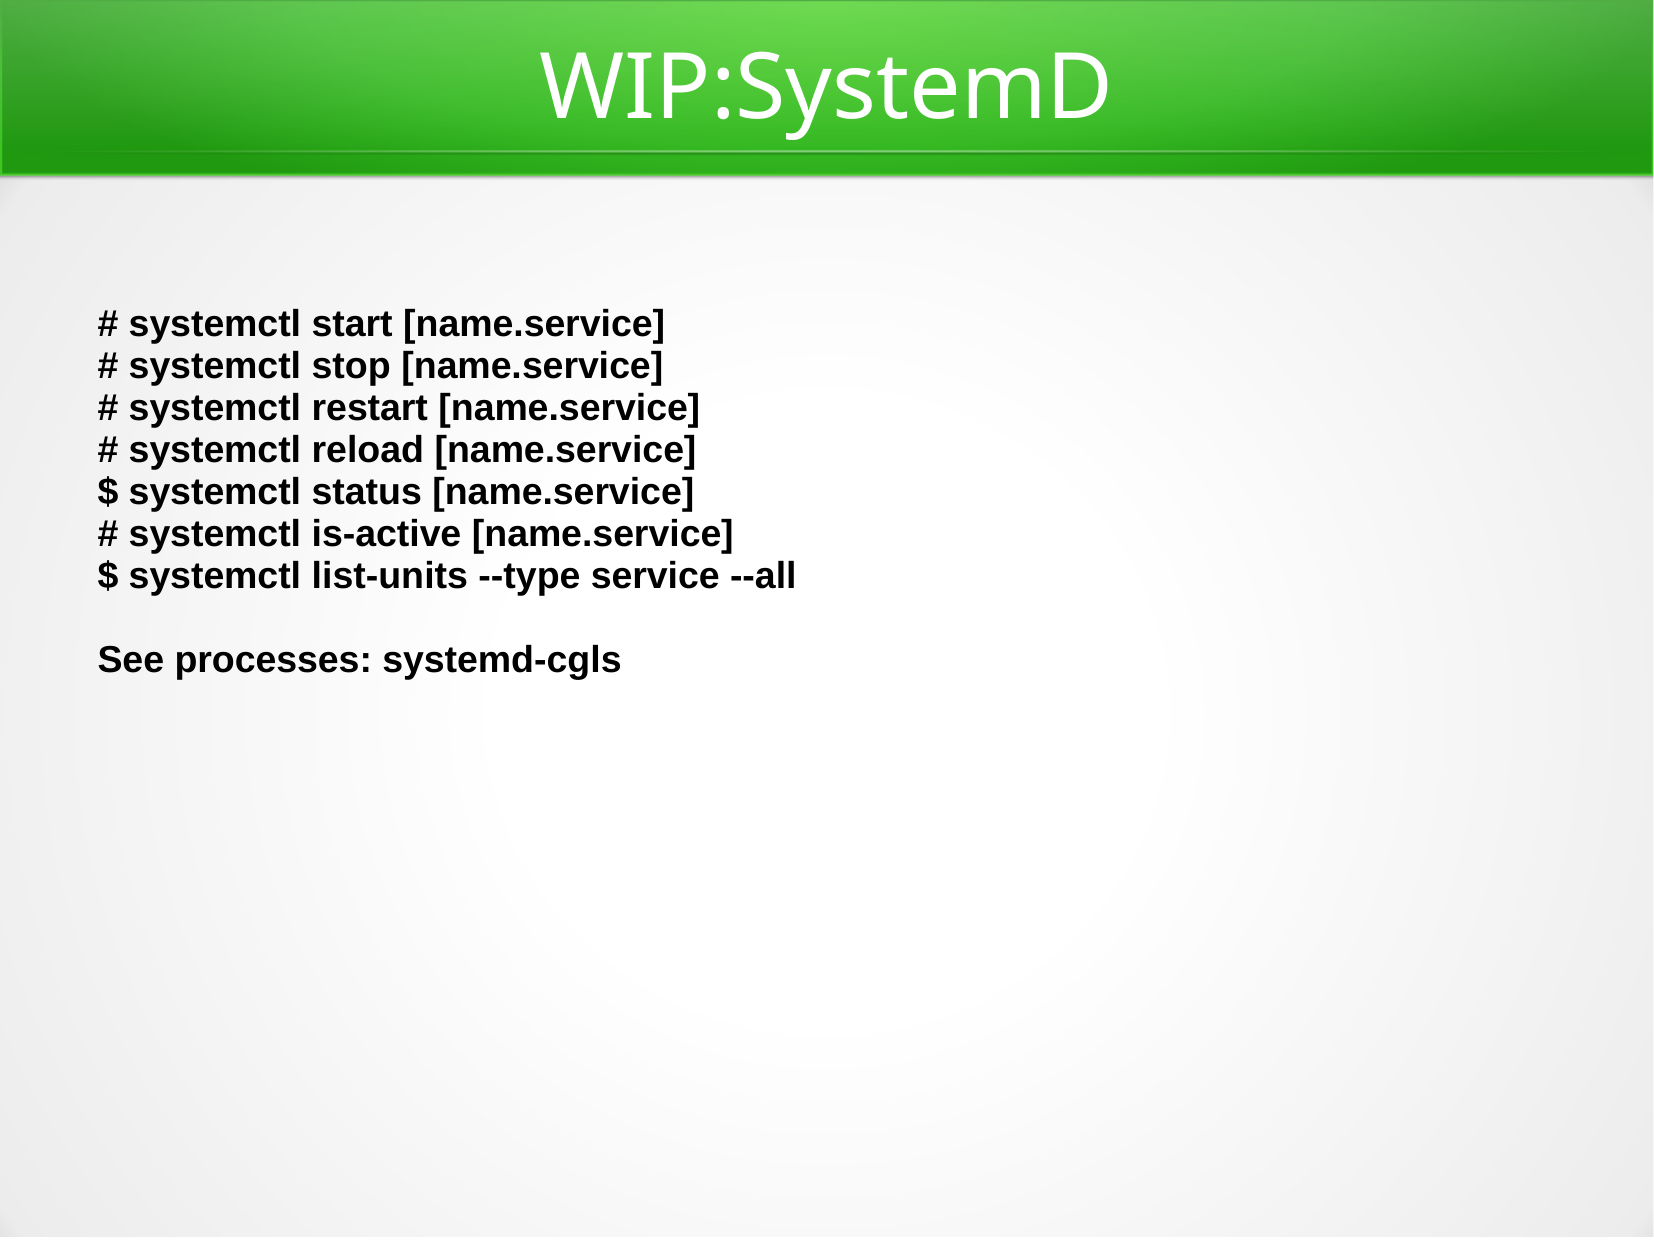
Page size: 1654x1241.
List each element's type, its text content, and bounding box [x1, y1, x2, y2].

text_box # systemctl start [name.service] # systemctl stop [name.service] # systemctl restart [name.service] # systemctl reload [name.service] $ systemctl status [name.service] # systemctl is-active [name.service] $ systemctl list-units --type service --all See processes: systemd-cgls [82, 295, 1548, 1099]
picture [0, 0, 1654, 1237]
title WIP:SystemD [82, 11, 1571, 154]
